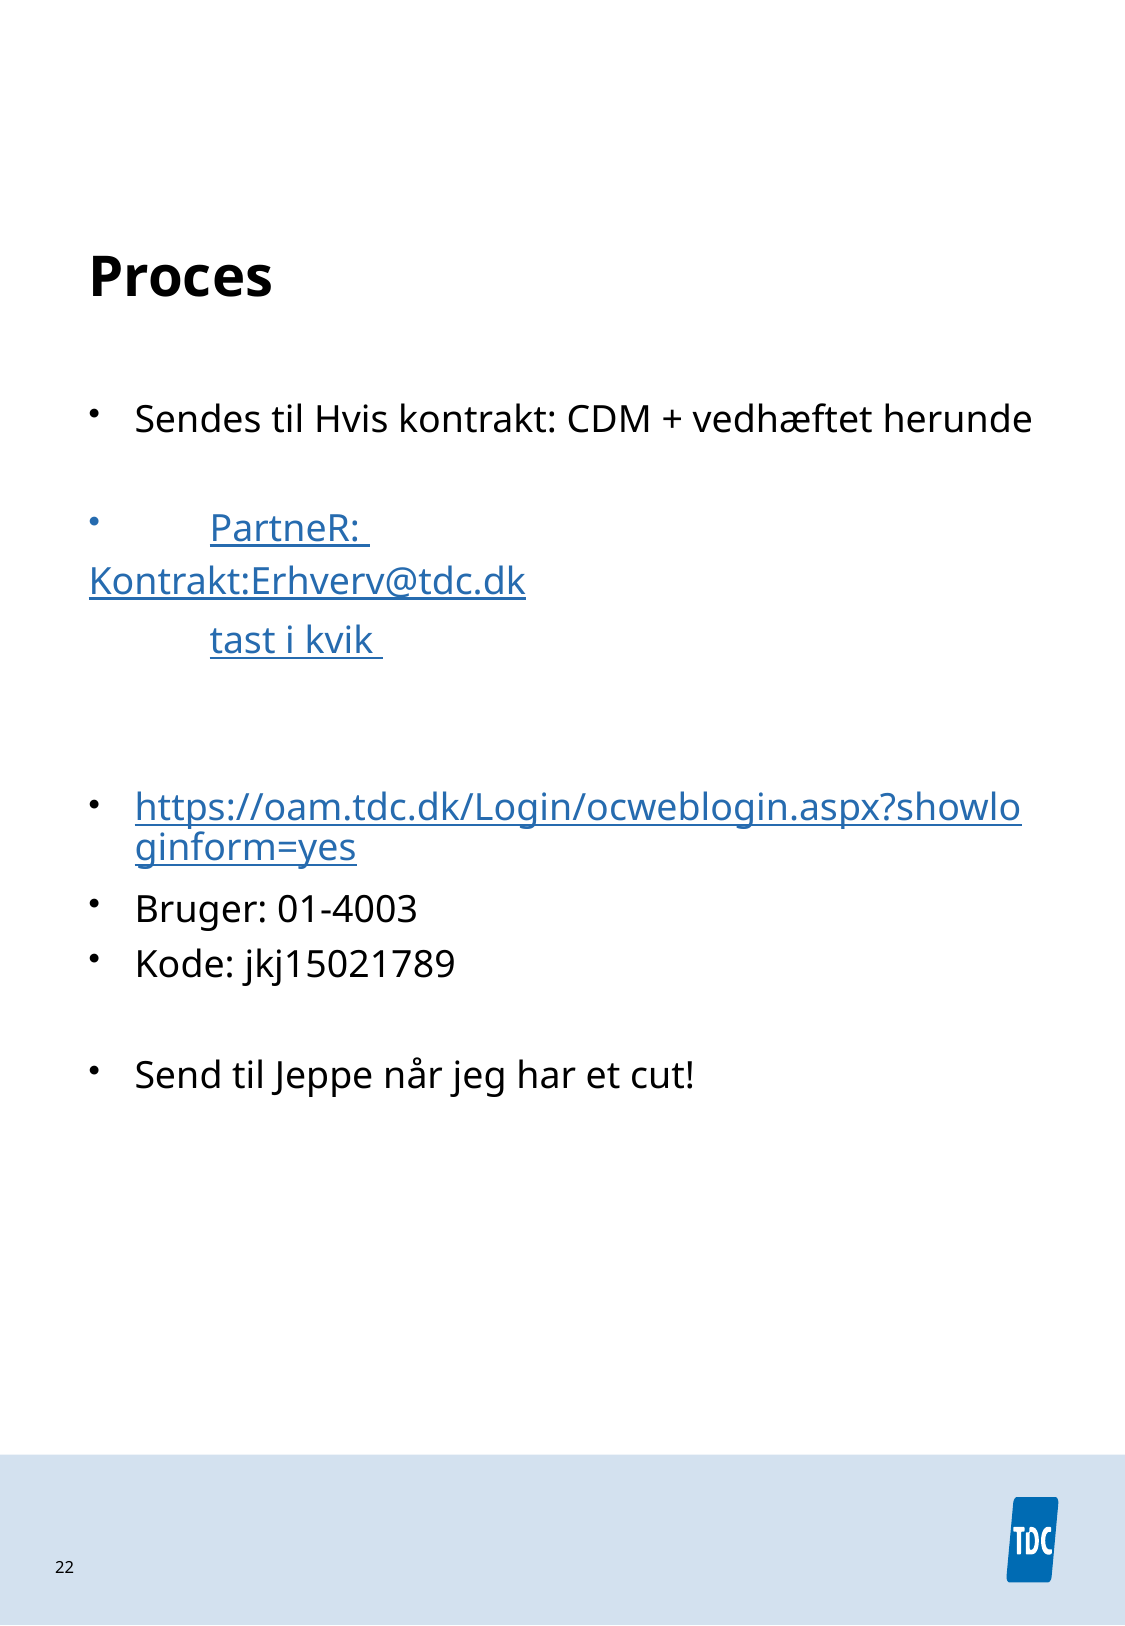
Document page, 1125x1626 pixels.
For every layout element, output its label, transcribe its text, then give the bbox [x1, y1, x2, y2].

list Sendes til Hvis kontrakt: CDM + vedhæftet herunde PartneR: Kontrakt:Erhverv@tdc.dk tast i kvik https://oam.tdc.dk/Login/ocweblogin.aspx?showloginform=yes Bruger: 01-4003 Kode: jkj15021789 Send til Jeppe når jeg har et cut! [88, 392, 1036, 1326]
slide_number <number> [55, 1557, 318, 1591]
title Proces [88, 127, 1036, 308]
